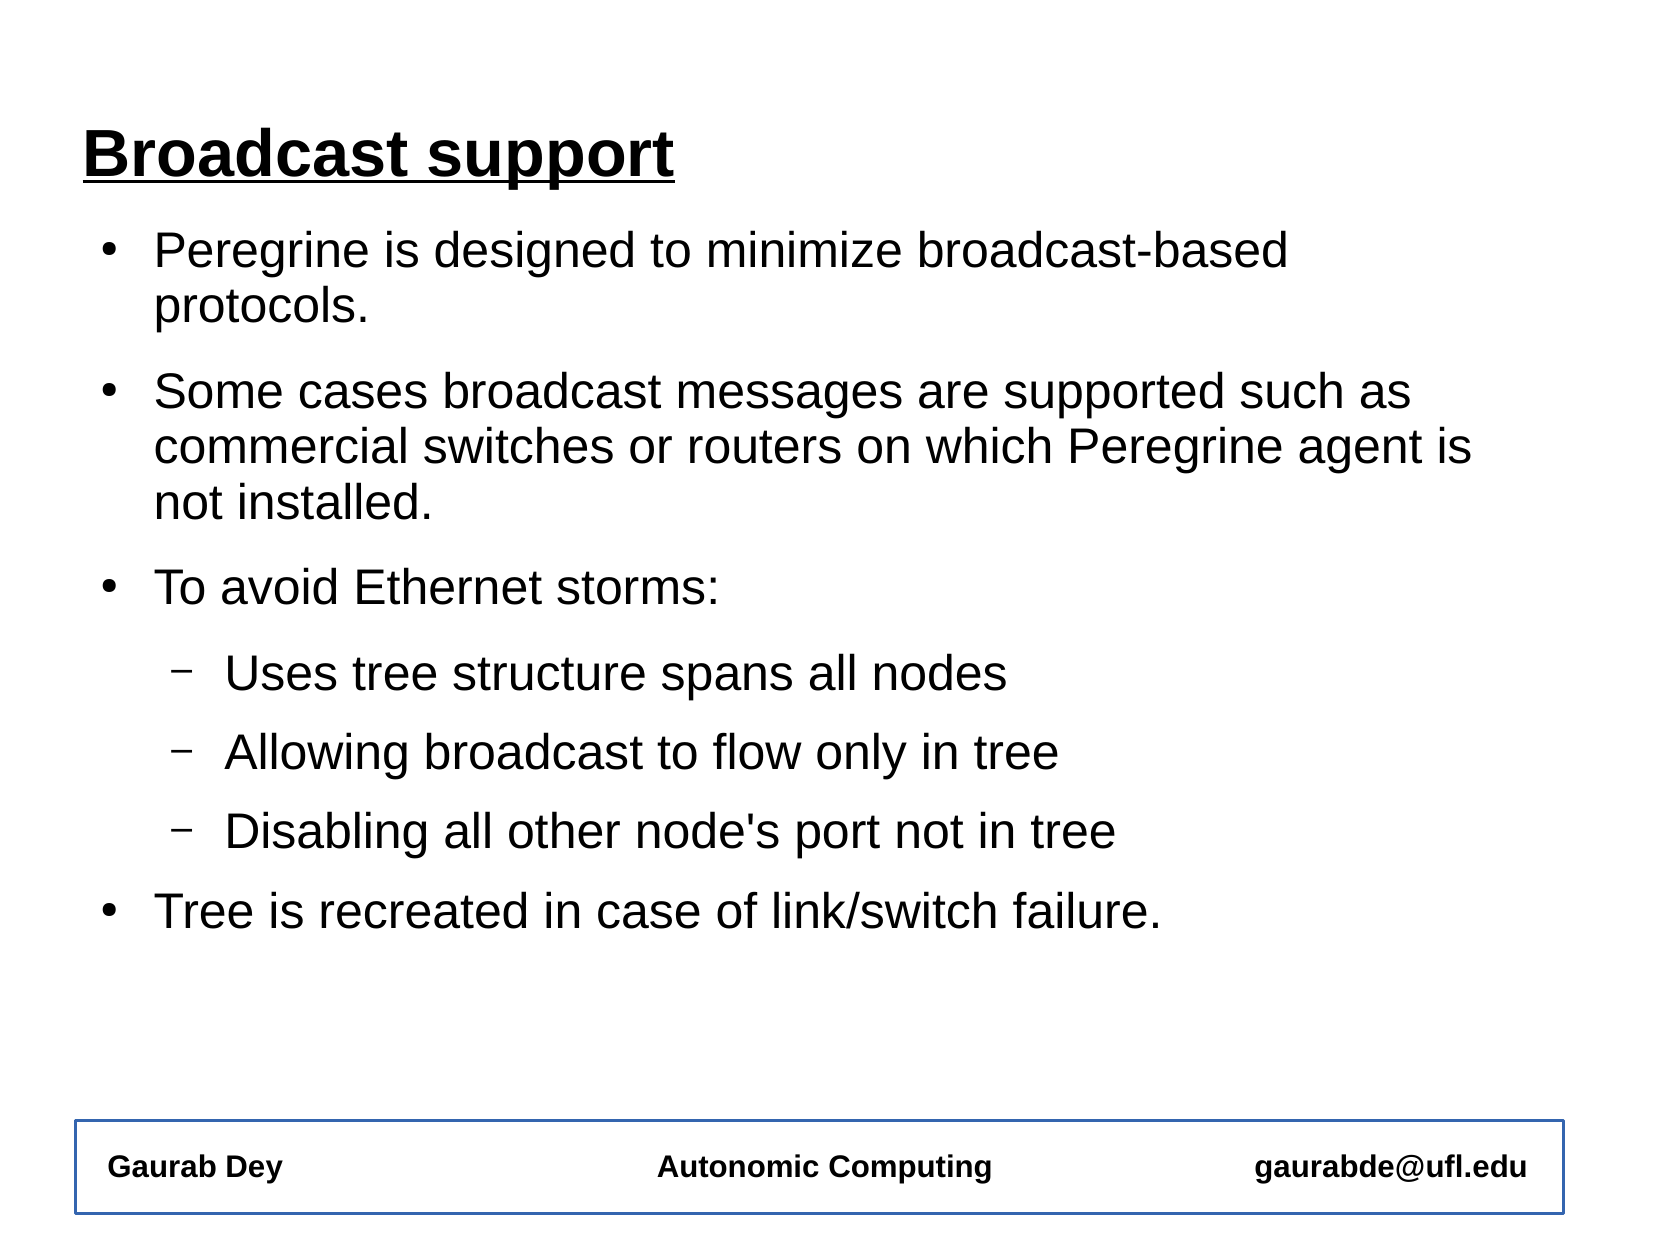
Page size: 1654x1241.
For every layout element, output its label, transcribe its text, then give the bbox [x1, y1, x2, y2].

title Gaurab Dey Autonomic Computing gaurabde@ufl.edu [75, 1120, 1564, 1214]
title Broadcast support [82, 49, 1571, 257]
list Peregrine is designed to minimize broadcast-based protocols. Some cases broadcast messages are supported such as commercial switches or routers on which Peregrine agent is not installed. To avoid Ethernet storms: Uses tree structure spans all nodes Allowing broadcast to flow only in tree Disabling all other node's port not in tree Tree is recreated in case of link/switch failure. [82, 221, 1501, 1022]
